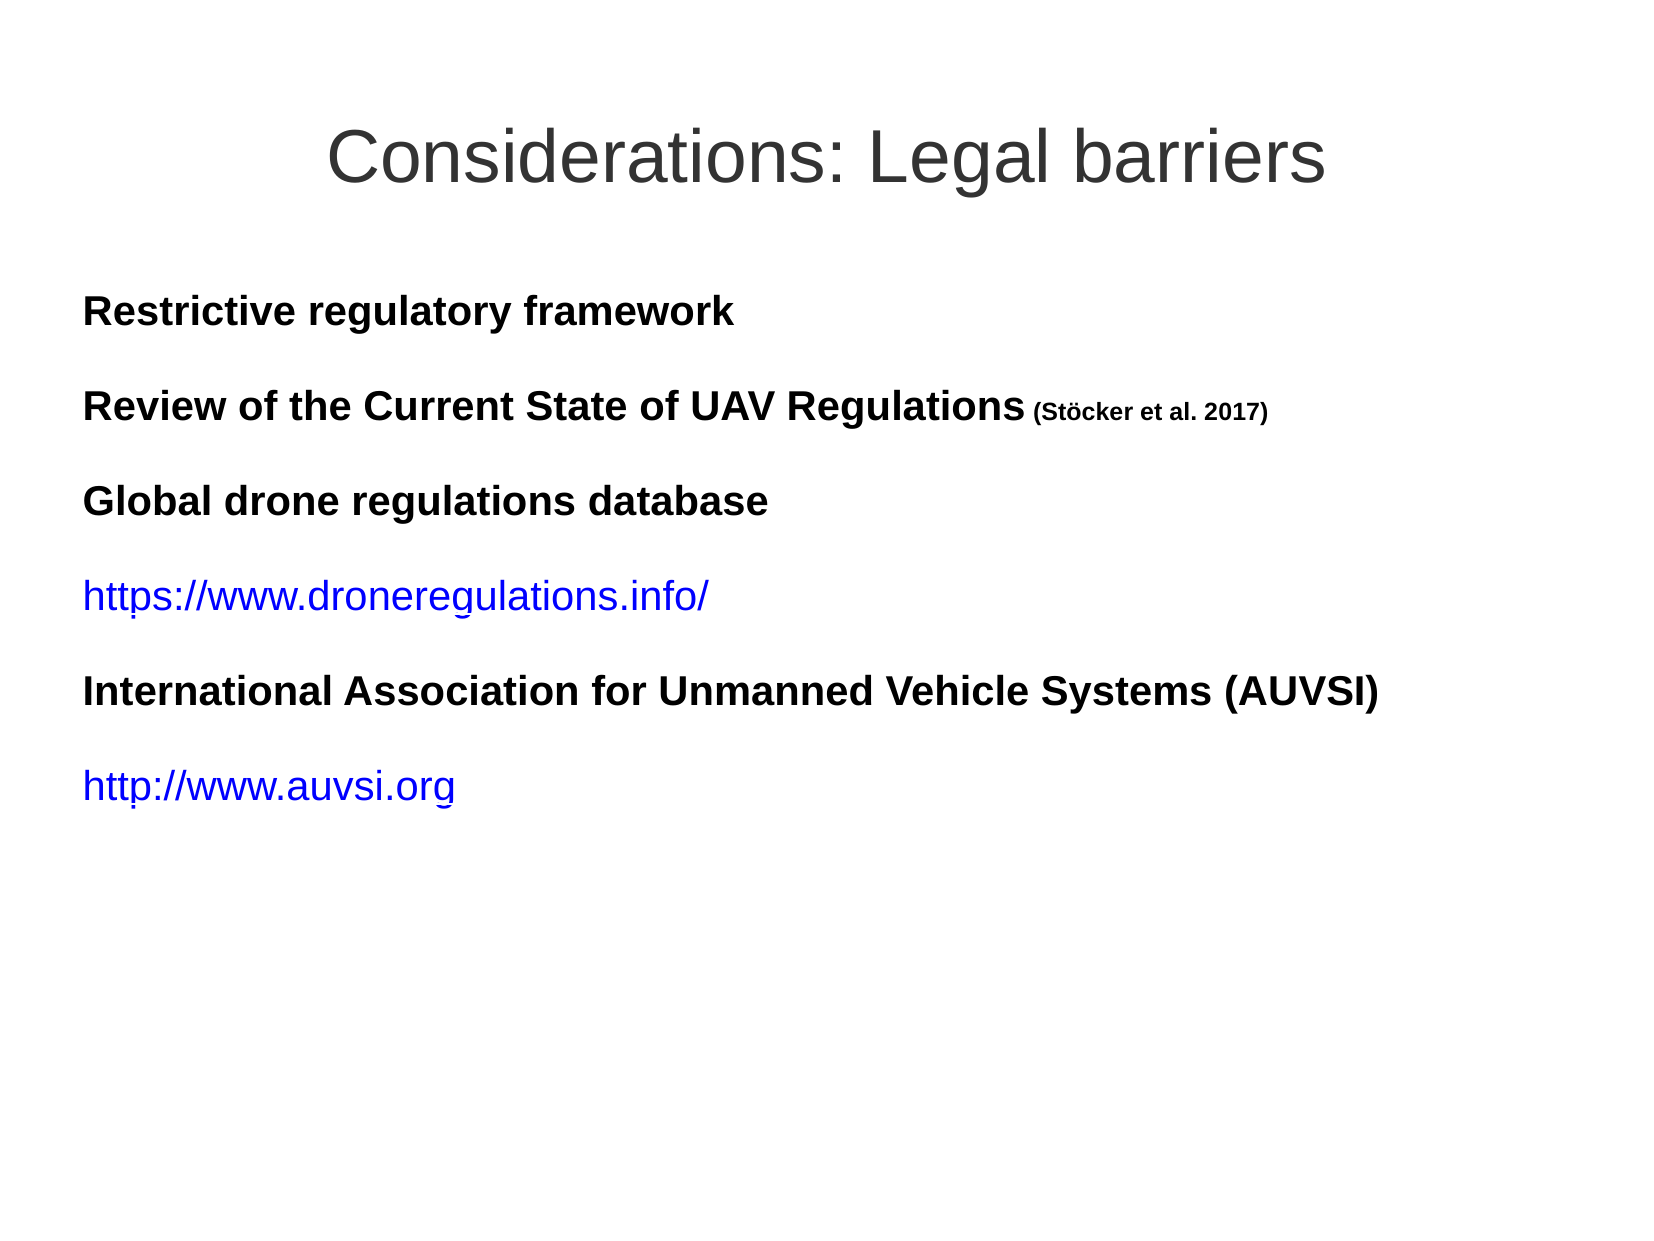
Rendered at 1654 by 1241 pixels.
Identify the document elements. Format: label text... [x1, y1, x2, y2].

text_box Restrictive regulatory framework Review of the Current State of UAV Regulations (Stöcker et al. 2017) Global drone regulations database https://www.droneregulations.info/ International Association for Unmanned Vehicle Systems (AUVSI) http://www.auvsi.org [82, 283, 1571, 1170]
text_box Considerations: Legal barriers [82, 49, 1571, 257]
